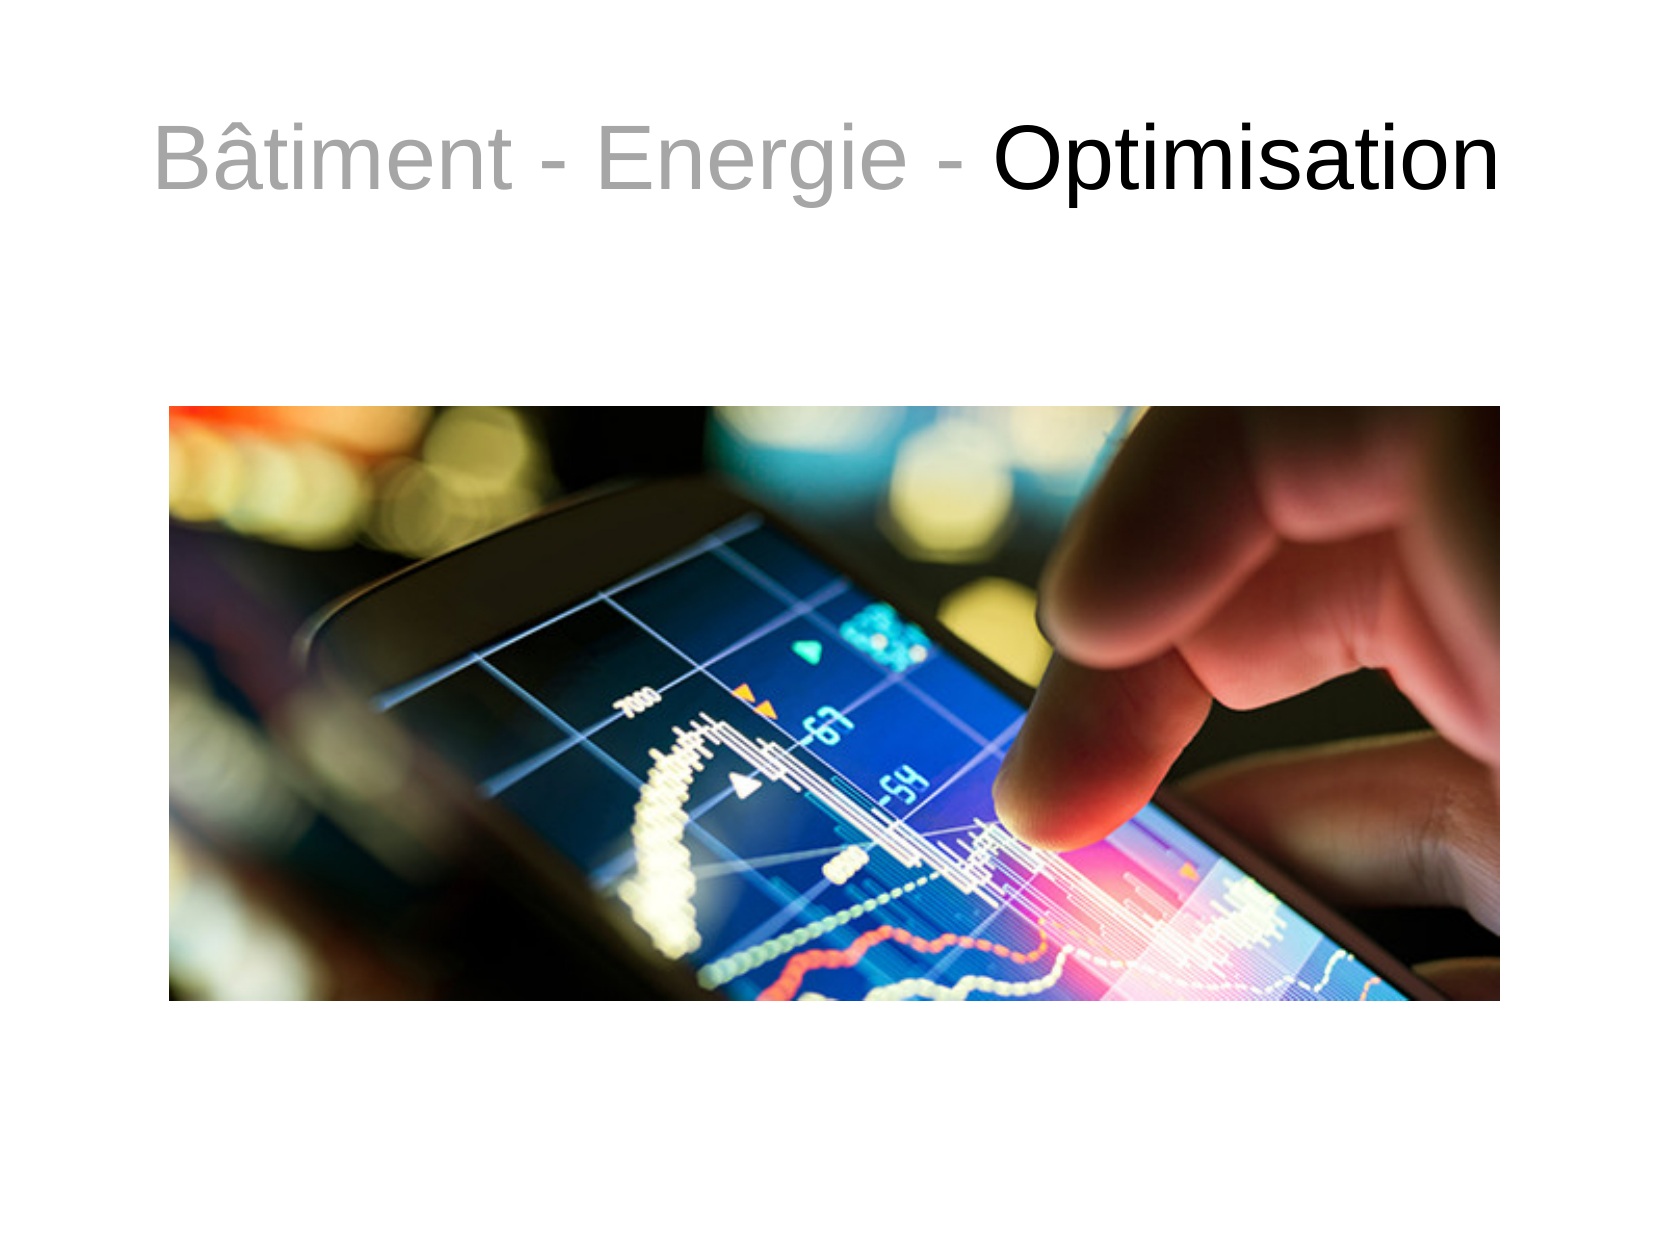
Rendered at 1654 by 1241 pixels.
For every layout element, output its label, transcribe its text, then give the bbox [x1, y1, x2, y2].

title Bâtiment - Energie - Optimisation [82, 56, 1571, 250]
picture [169, 406, 1500, 1002]
